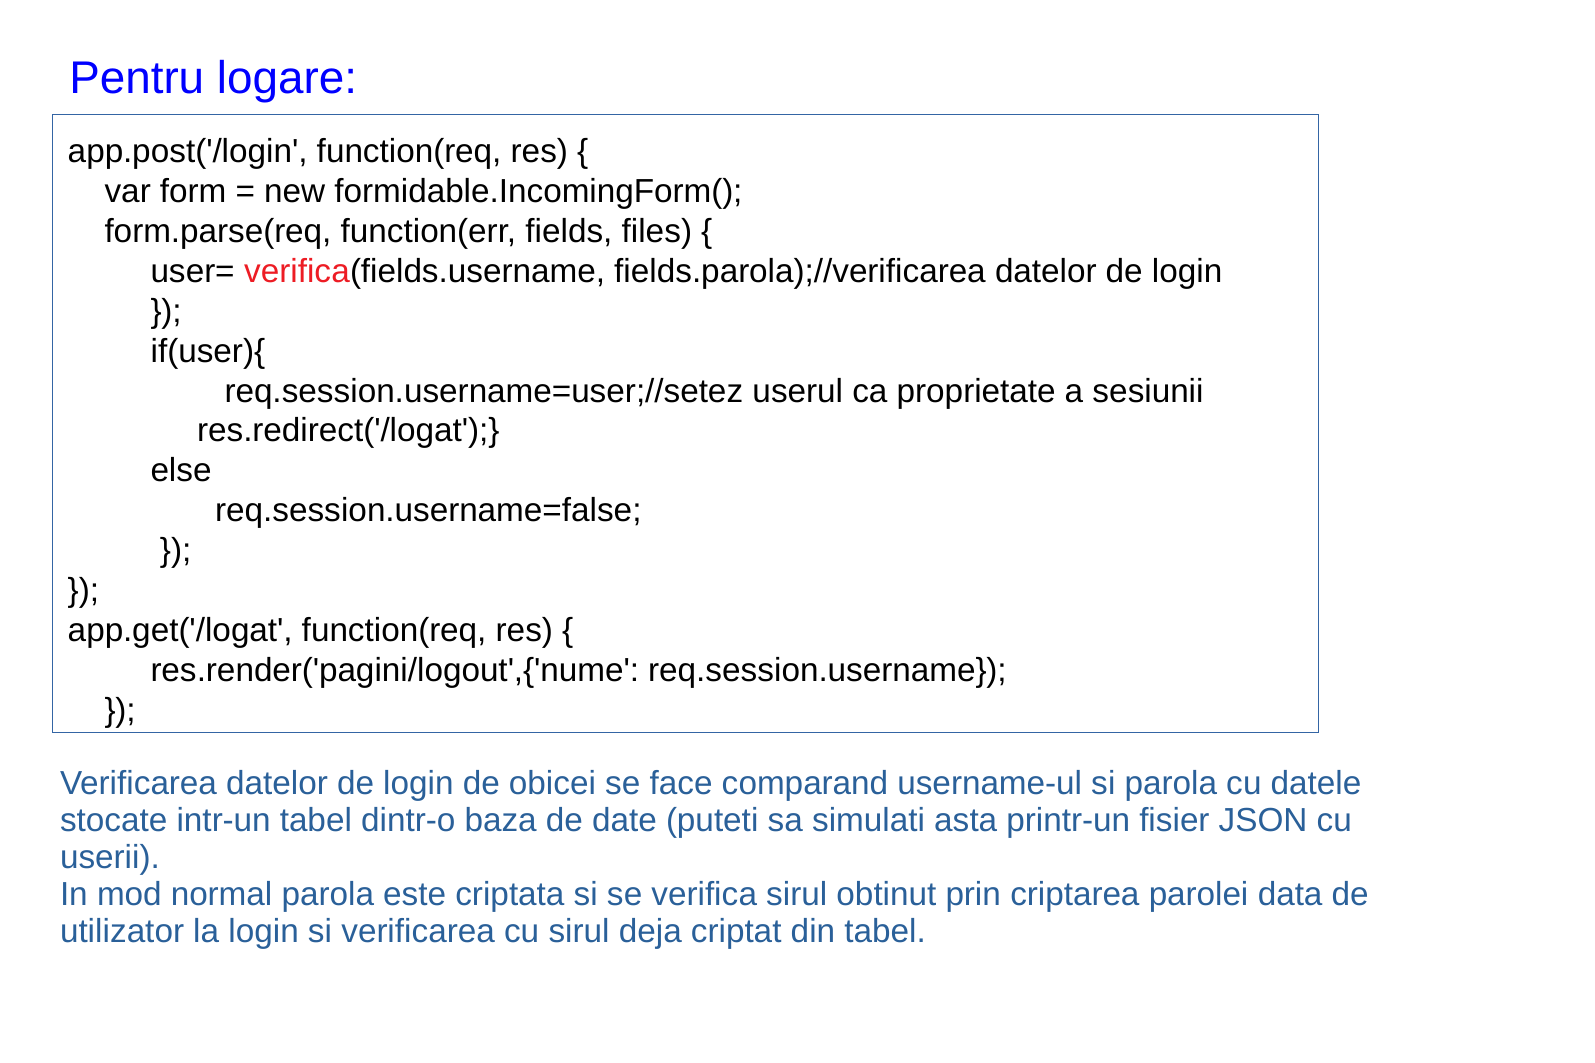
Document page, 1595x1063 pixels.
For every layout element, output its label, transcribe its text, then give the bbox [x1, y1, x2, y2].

list app.post('/login', function(req, res) { var form = new formidable.IncomingForm(); form.parse(req, function(err, fields, files) { user= verifica(fields.username, fields.parola);//verificarea datelor de login }); if(user){ req.session.username=user;//setez userul ca proprietate a sesiunii res.redirect('/logat');} else req.session.username=false; }); }); app.get('/logat', function(req, res) { res.render('pagini/logout',{'nume': req.session.username}); }); [52, 114, 1319, 733]
text_box Verificarea datelor de login de obicei se face comparand username-ul si parola cu datele stocate intr-un tabel dintr-o baza de date (puteti sa simulati asta printr-un fisier JSON cu userii). In mod normal parola este criptata si se verifica sirul obtinut prin criptarea parolei data de utilizator la login si verificarea cu sirul deja criptat din tabel. [45, 757, 1447, 995]
text_box Pentru logare: [54, 44, 424, 112]
